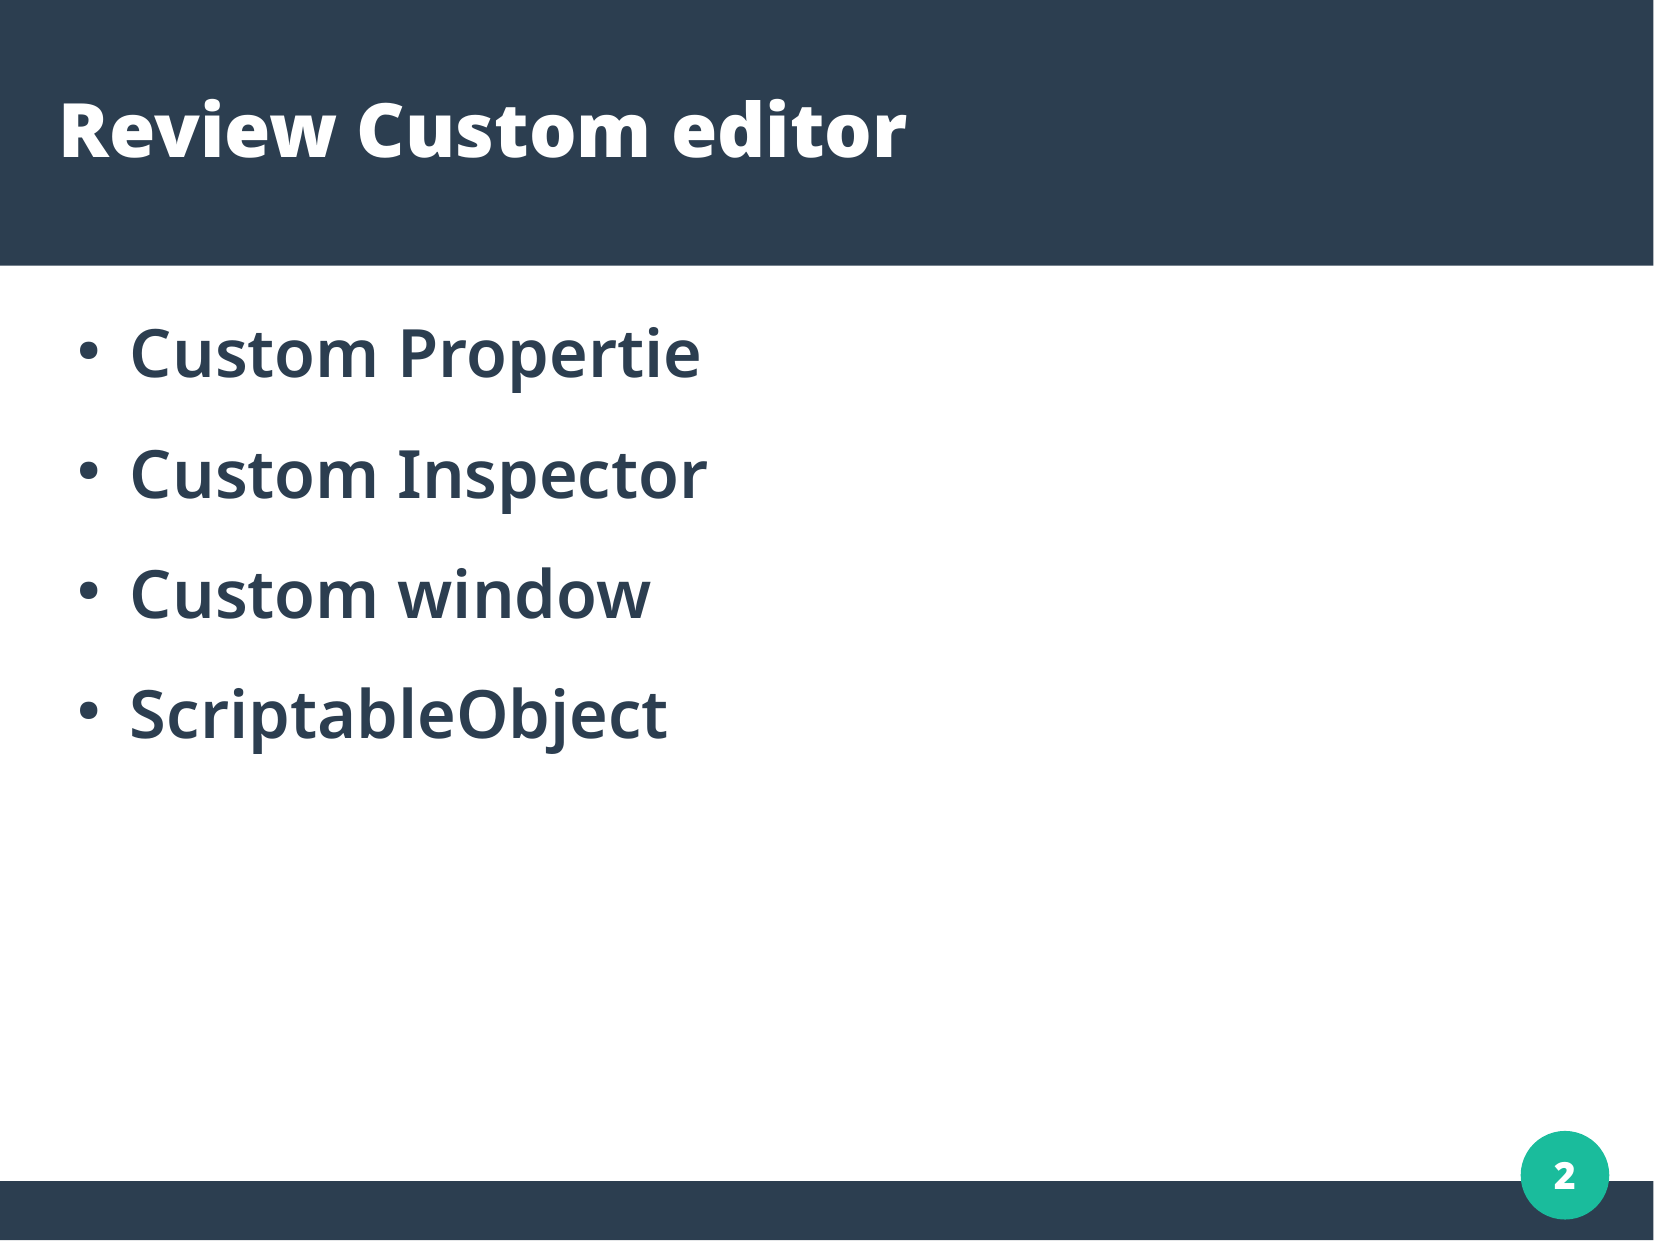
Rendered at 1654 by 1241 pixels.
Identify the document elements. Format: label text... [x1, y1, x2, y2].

title Review Custom editor [59, 49, 1595, 207]
list Custom Propertie Custom Inspector Custom window ScriptableObject [59, 306, 1565, 1067]
